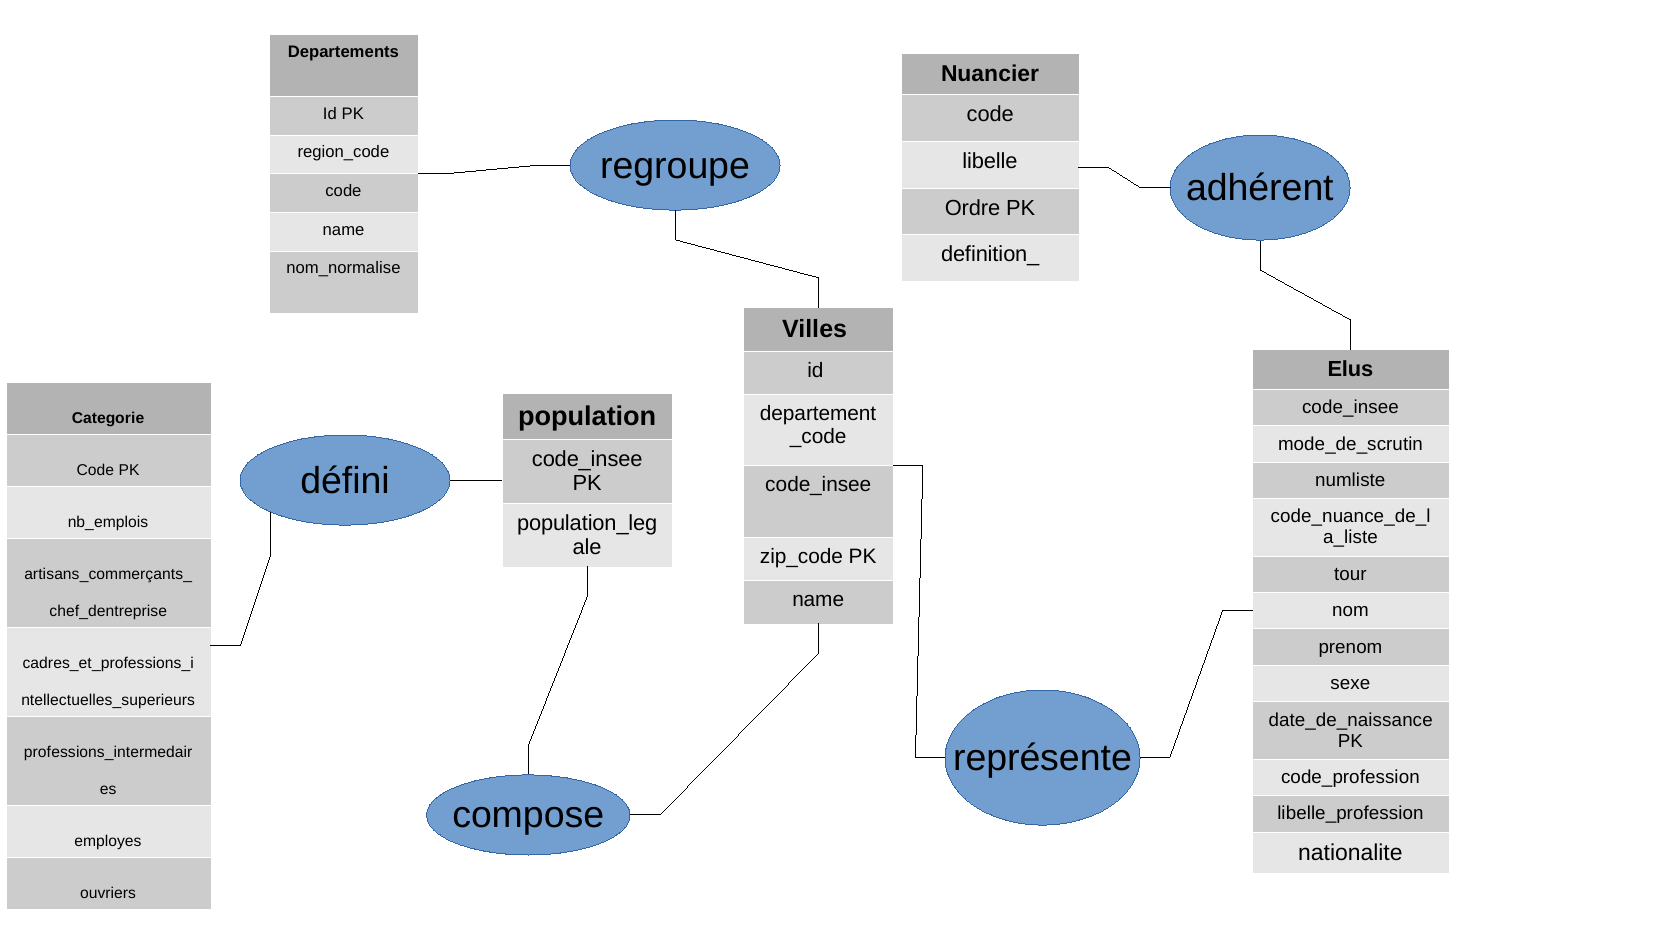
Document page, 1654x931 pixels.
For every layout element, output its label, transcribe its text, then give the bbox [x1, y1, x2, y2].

table_cell code_insee [744, 466, 893, 537]
text_box adhérent [1170, 135, 1351, 241]
table_cell ouvriers [7, 858, 211, 909]
table_header Villes [744, 308, 893, 351]
table_cell employes [7, 806, 211, 857]
text_box représente [945, 690, 1141, 826]
table_cell cadres_et_professions_intellectuelles_superieurs [7, 628, 211, 716]
table_cell nationalite [1253, 833, 1449, 873]
table_cell nom [1253, 593, 1449, 628]
table_cell departement_code [744, 395, 893, 465]
table_header Elus [1253, 350, 1449, 389]
table_cell libelle [902, 142, 1079, 188]
table_cell date_de_naissance PK [1253, 702, 1449, 759]
table_cell zip_code PK [744, 538, 893, 580]
table_cell code [270, 174, 418, 212]
table_cell code_insee PK [503, 440, 672, 503]
table_header Departements [270, 35, 418, 96]
table_cell code [902, 95, 1079, 141]
table_cell id [744, 352, 893, 394]
table_cell prenom [1253, 629, 1449, 665]
table_cell Code PK [7, 435, 211, 486]
table_header Nuancier [902, 54, 1079, 94]
text_box défini [240, 435, 451, 526]
table_cell tour [1253, 557, 1449, 592]
table_header Categorie [7, 383, 211, 434]
table_cell nb_emplois [7, 487, 211, 538]
table_cell code_insee [1253, 390, 1449, 425]
table_cell code_profession [1253, 760, 1449, 795]
table_cell definition_ [902, 235, 1079, 281]
table_cell code_nuance_de_la_liste [1253, 499, 1449, 556]
table_header population [503, 394, 672, 439]
table_cell Ordre PK [902, 189, 1079, 234]
table_cell numliste [1253, 463, 1449, 498]
table_cell artisans_commerçants_chef_dentreprise [7, 539, 211, 627]
text_box compose [426, 774, 630, 856]
text_box regroupe [570, 120, 781, 211]
table_cell professions_intermedaires [7, 717, 211, 805]
table_cell libelle_profession [1253, 796, 1449, 832]
table_cell sexe [1253, 666, 1449, 701]
table_cell name [270, 213, 418, 251]
table_cell nom_normalise [270, 252, 418, 313]
table_cell population_legale [503, 504, 672, 567]
table_cell mode_de_scrutin [1253, 426, 1449, 462]
table_cell name [744, 581, 893, 624]
table_cell Id PK [270, 97, 418, 135]
table_cell region_code [270, 136, 418, 173]
